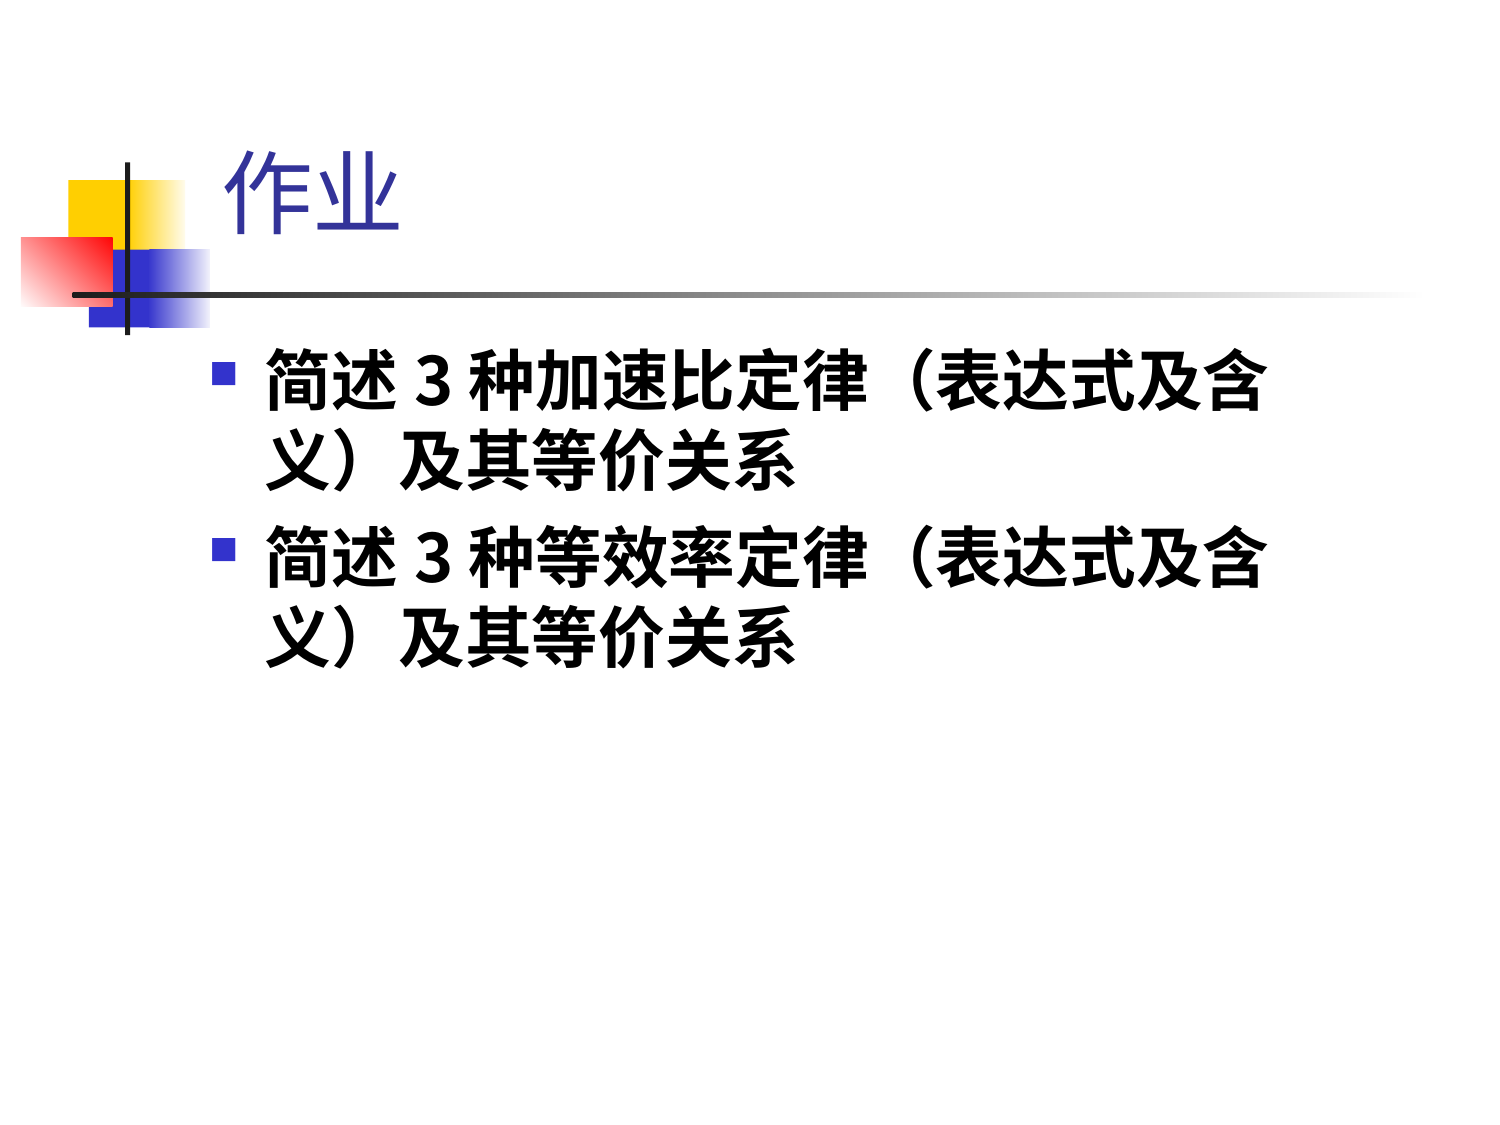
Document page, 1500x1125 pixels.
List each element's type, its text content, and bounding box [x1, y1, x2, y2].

list 简述3种加速比定律（表达式及含义）及其等价关系 简述3种等效率定律（表达式及含义）及其等价关系 [193, 331, 1306, 1007]
title 作业 [206, 113, 1406, 254]
